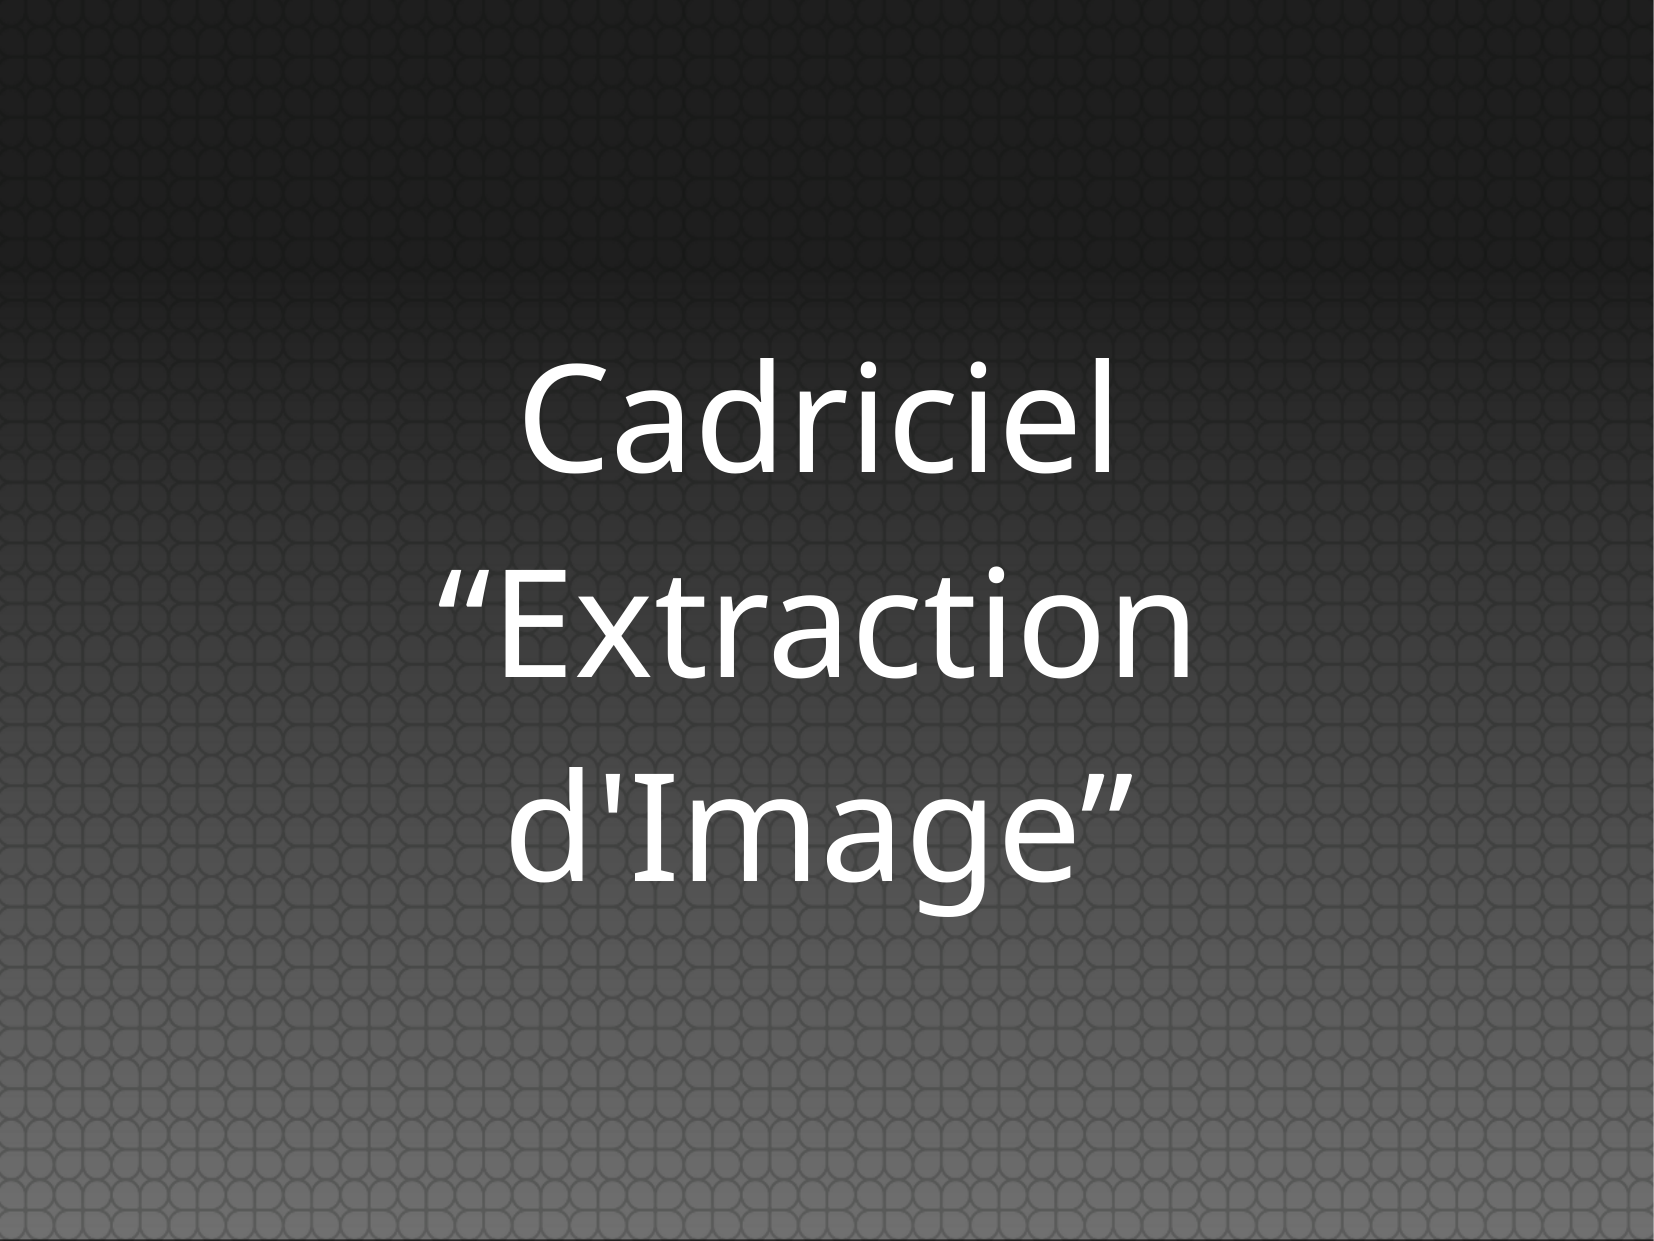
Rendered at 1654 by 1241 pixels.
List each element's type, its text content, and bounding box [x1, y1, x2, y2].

title Cadriciel “Extraction d'Image” [75, 356, 1564, 881]
picture [0, 0, 1654, 1241]
